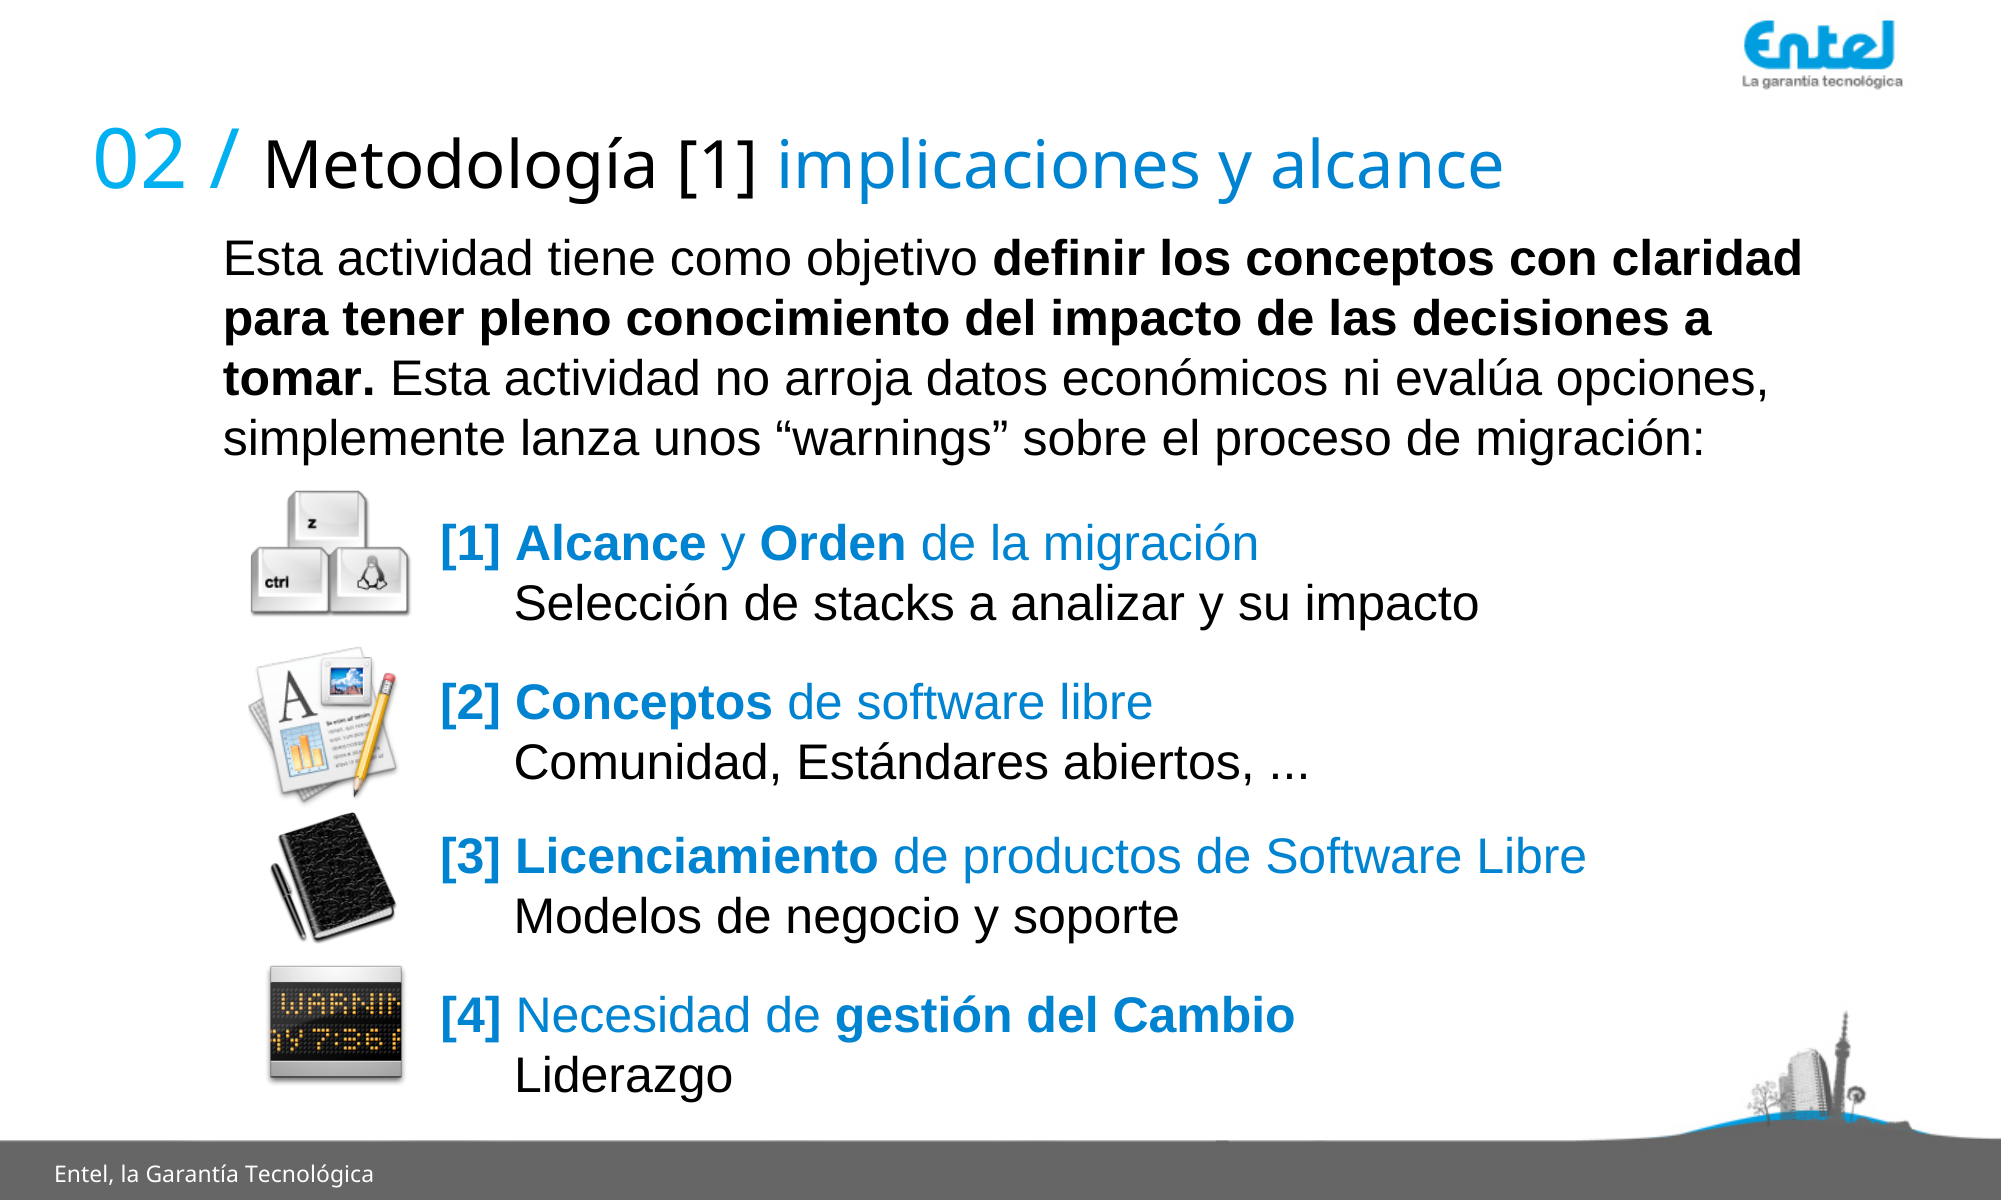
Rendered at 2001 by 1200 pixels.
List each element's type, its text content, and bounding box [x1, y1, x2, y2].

text_box 02 / Metodología [1] implicaciones y alcance [74, 96, 1654, 237]
text_box Entel, la Garantía Tecnológica [39, 1137, 966, 1198]
text_box [3] Licenciamiento de productos de Software Libre Modelos de negocio y soporte [425, 816, 1666, 951]
text_box Esta actividad tiene como objetivo definir los conceptos con claridad para tener pleno conocimiento del impacto de las decisiones a tomar. Esta actividad no arroja datos económicos ni evalúa opciones, simplemente lanza unos “warnings” sobre el proceso de migración: [208, 218, 1825, 534]
text_box [2] Conceptos de software libre Comunidad, Estándares abiertos, ... [425, 662, 1861, 798]
text_box [4] Necesidad de gestión del Cambio Liderazgo [425, 975, 1908, 1111]
picture [0, 0, 2001, 1200]
text_box [1] Alcance y Orden de la migración Selección de stacks a analizar y su impacto [425, 503, 1802, 638]
